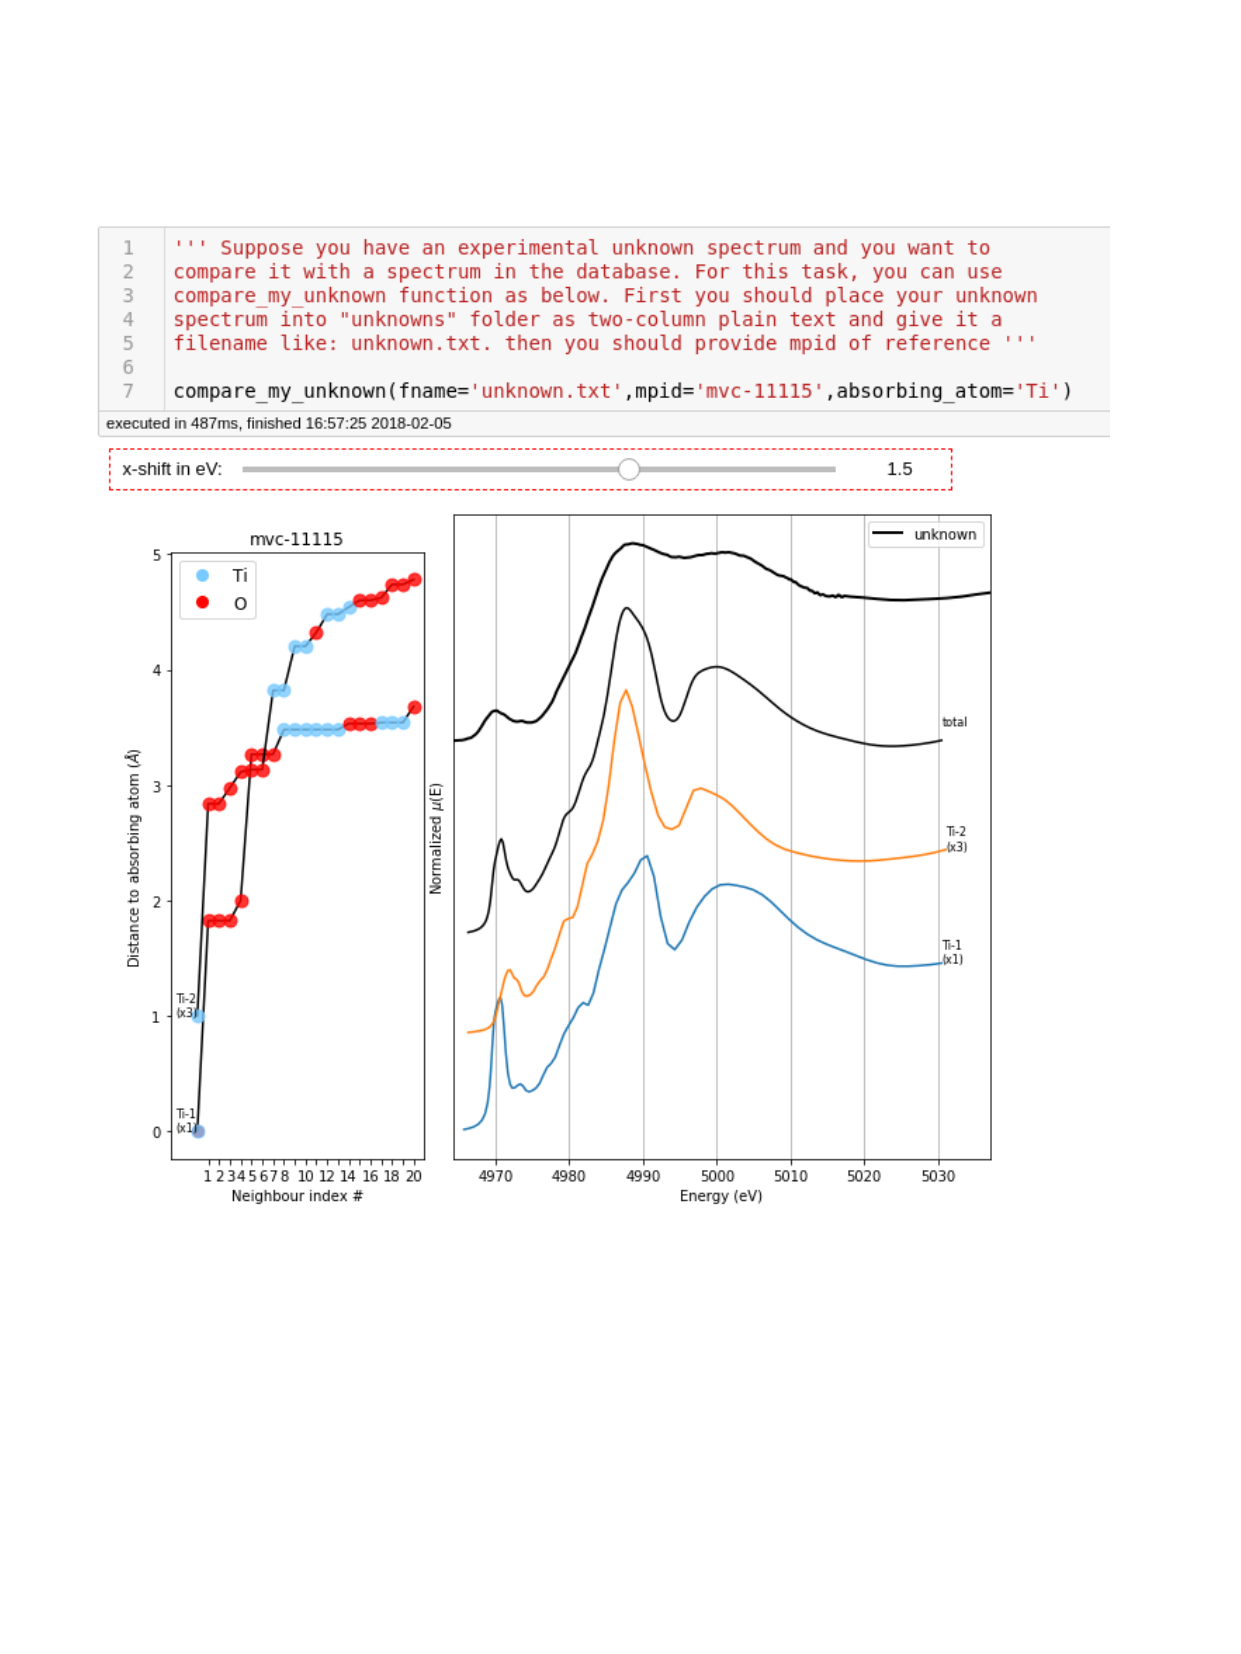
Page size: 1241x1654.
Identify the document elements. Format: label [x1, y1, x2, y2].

picture [91, 221, 1110, 1215]
